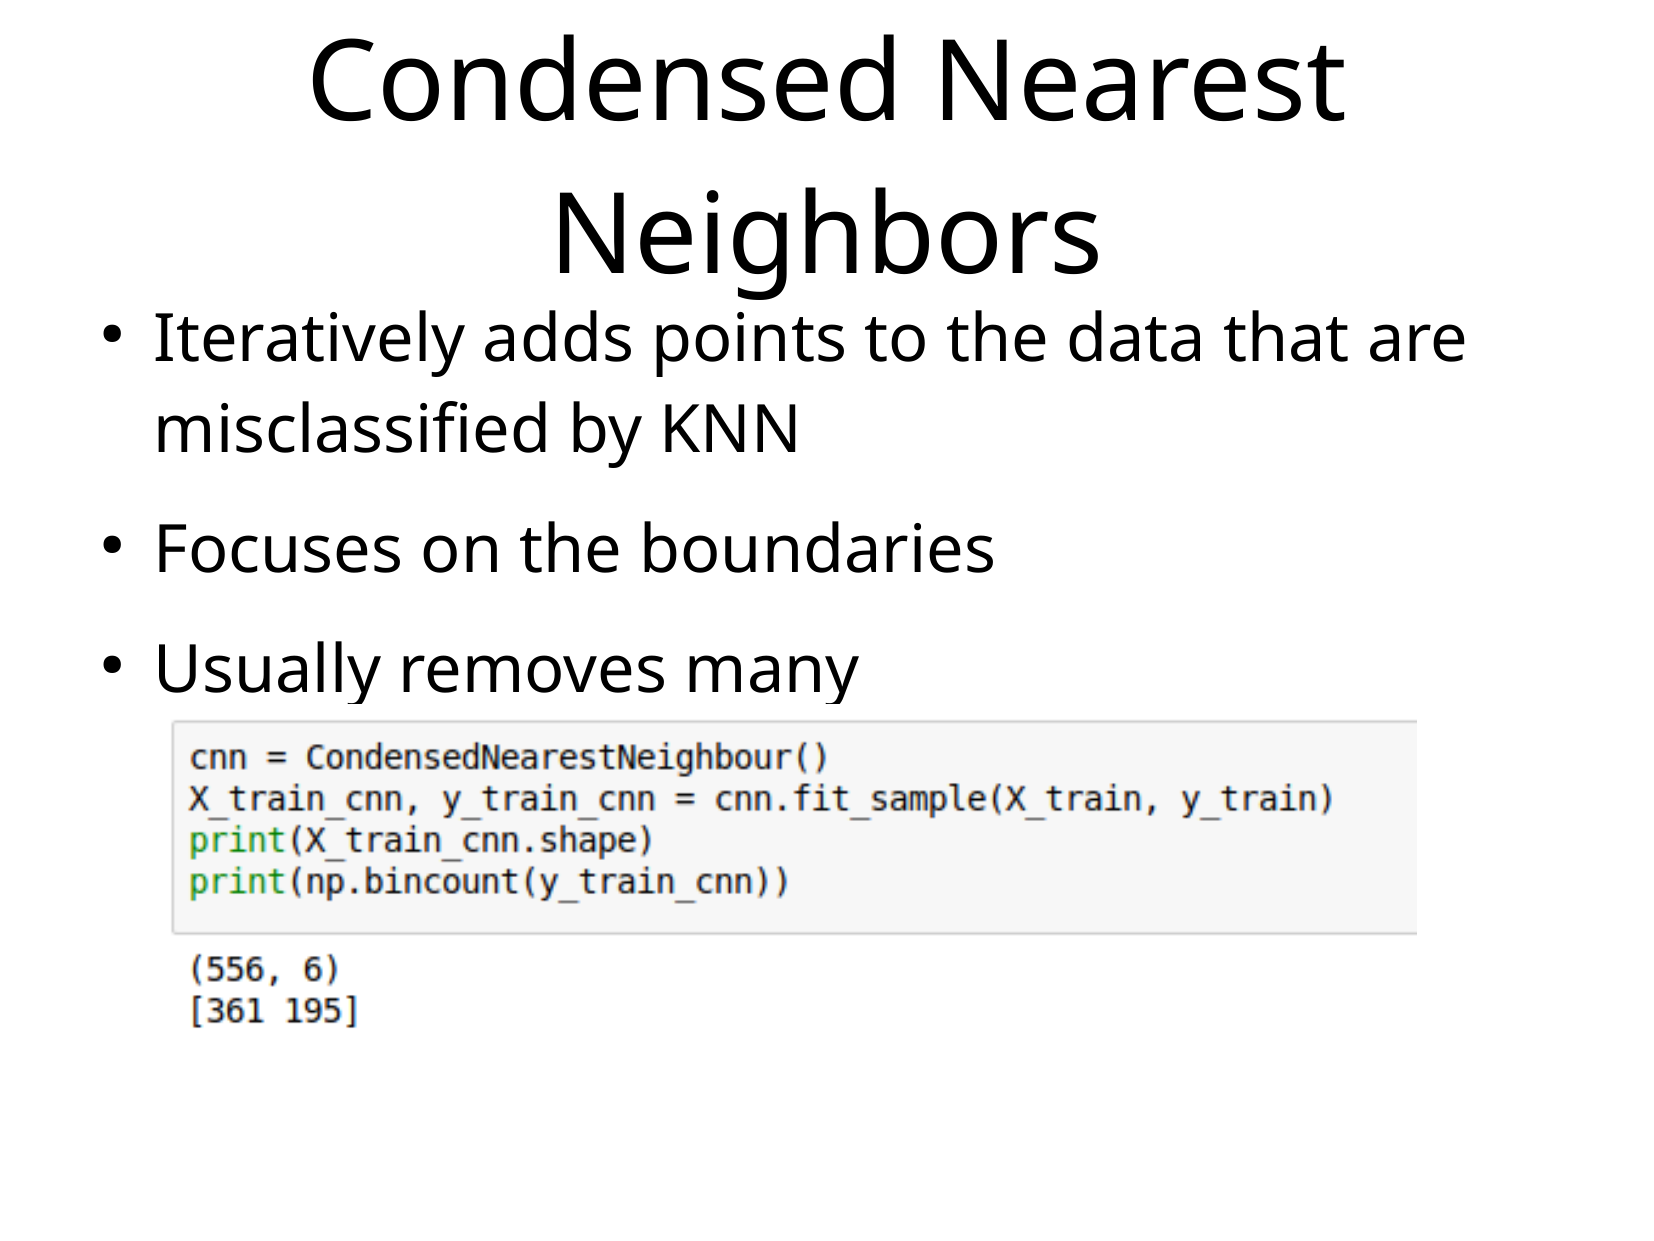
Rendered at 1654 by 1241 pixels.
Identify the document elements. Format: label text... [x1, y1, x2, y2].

picture [165, 704, 1417, 1051]
list Iteratively adds points to the data that are misclassified by KNN Focuses on the boundaries Usually removes many [82, 290, 1571, 1010]
title Condensed Nearest Neighbors [82, 49, 1571, 257]
